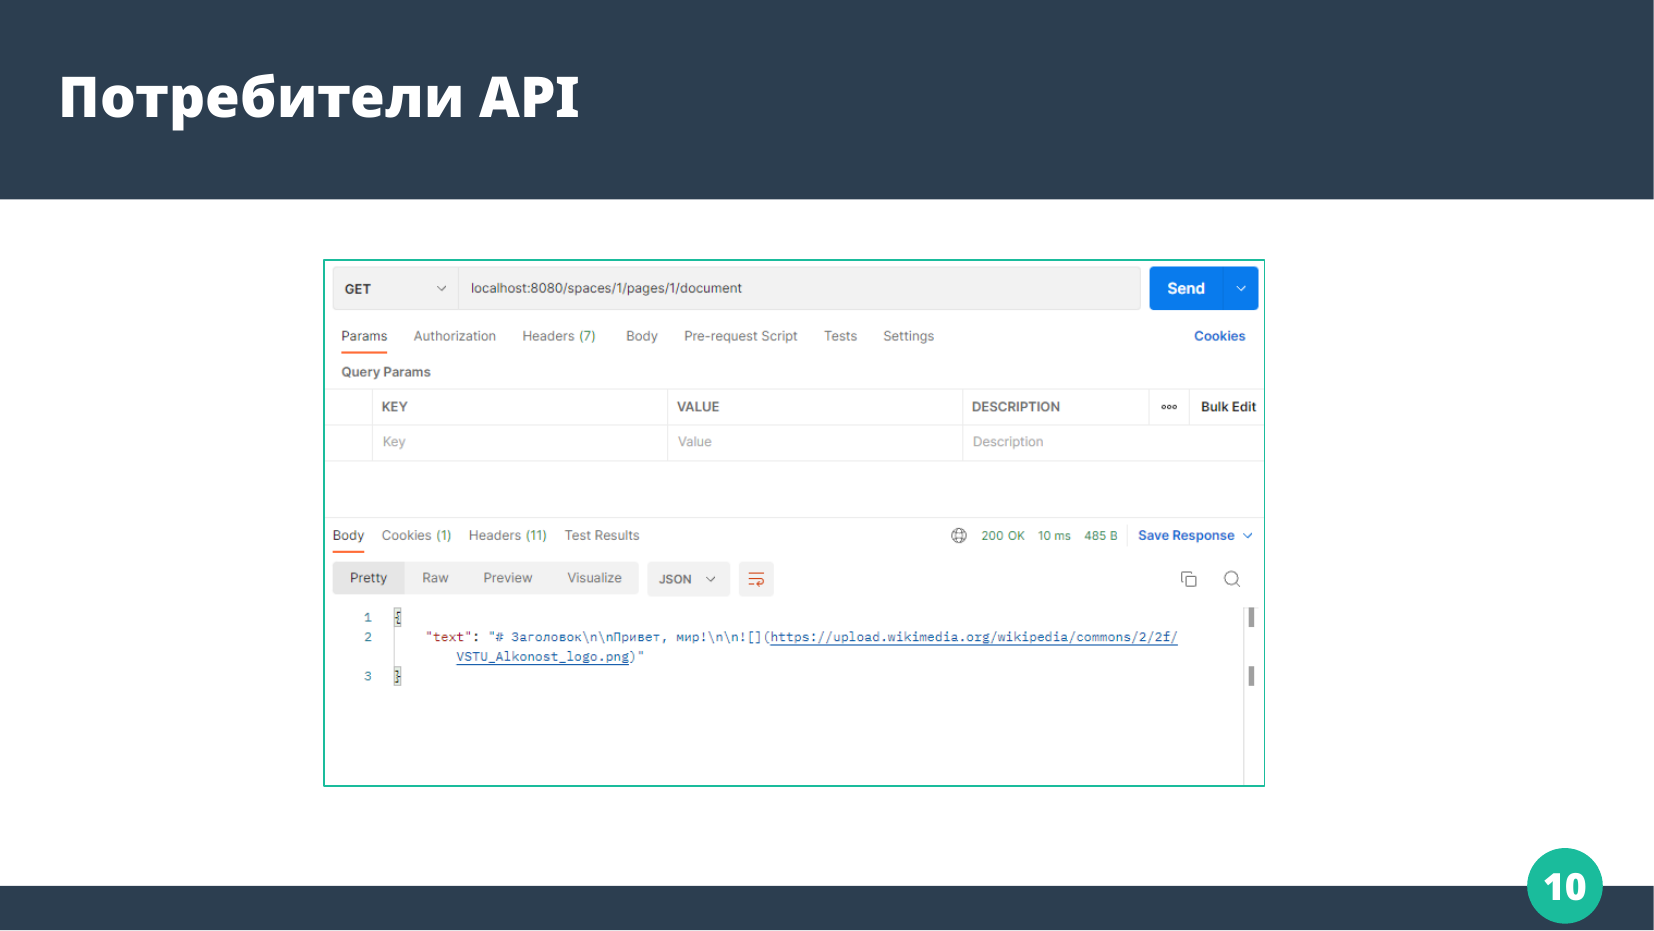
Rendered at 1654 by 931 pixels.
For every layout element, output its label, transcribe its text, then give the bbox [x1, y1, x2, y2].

title Потребители API [59, 37, 1595, 155]
picture [324, 260, 1264, 786]
